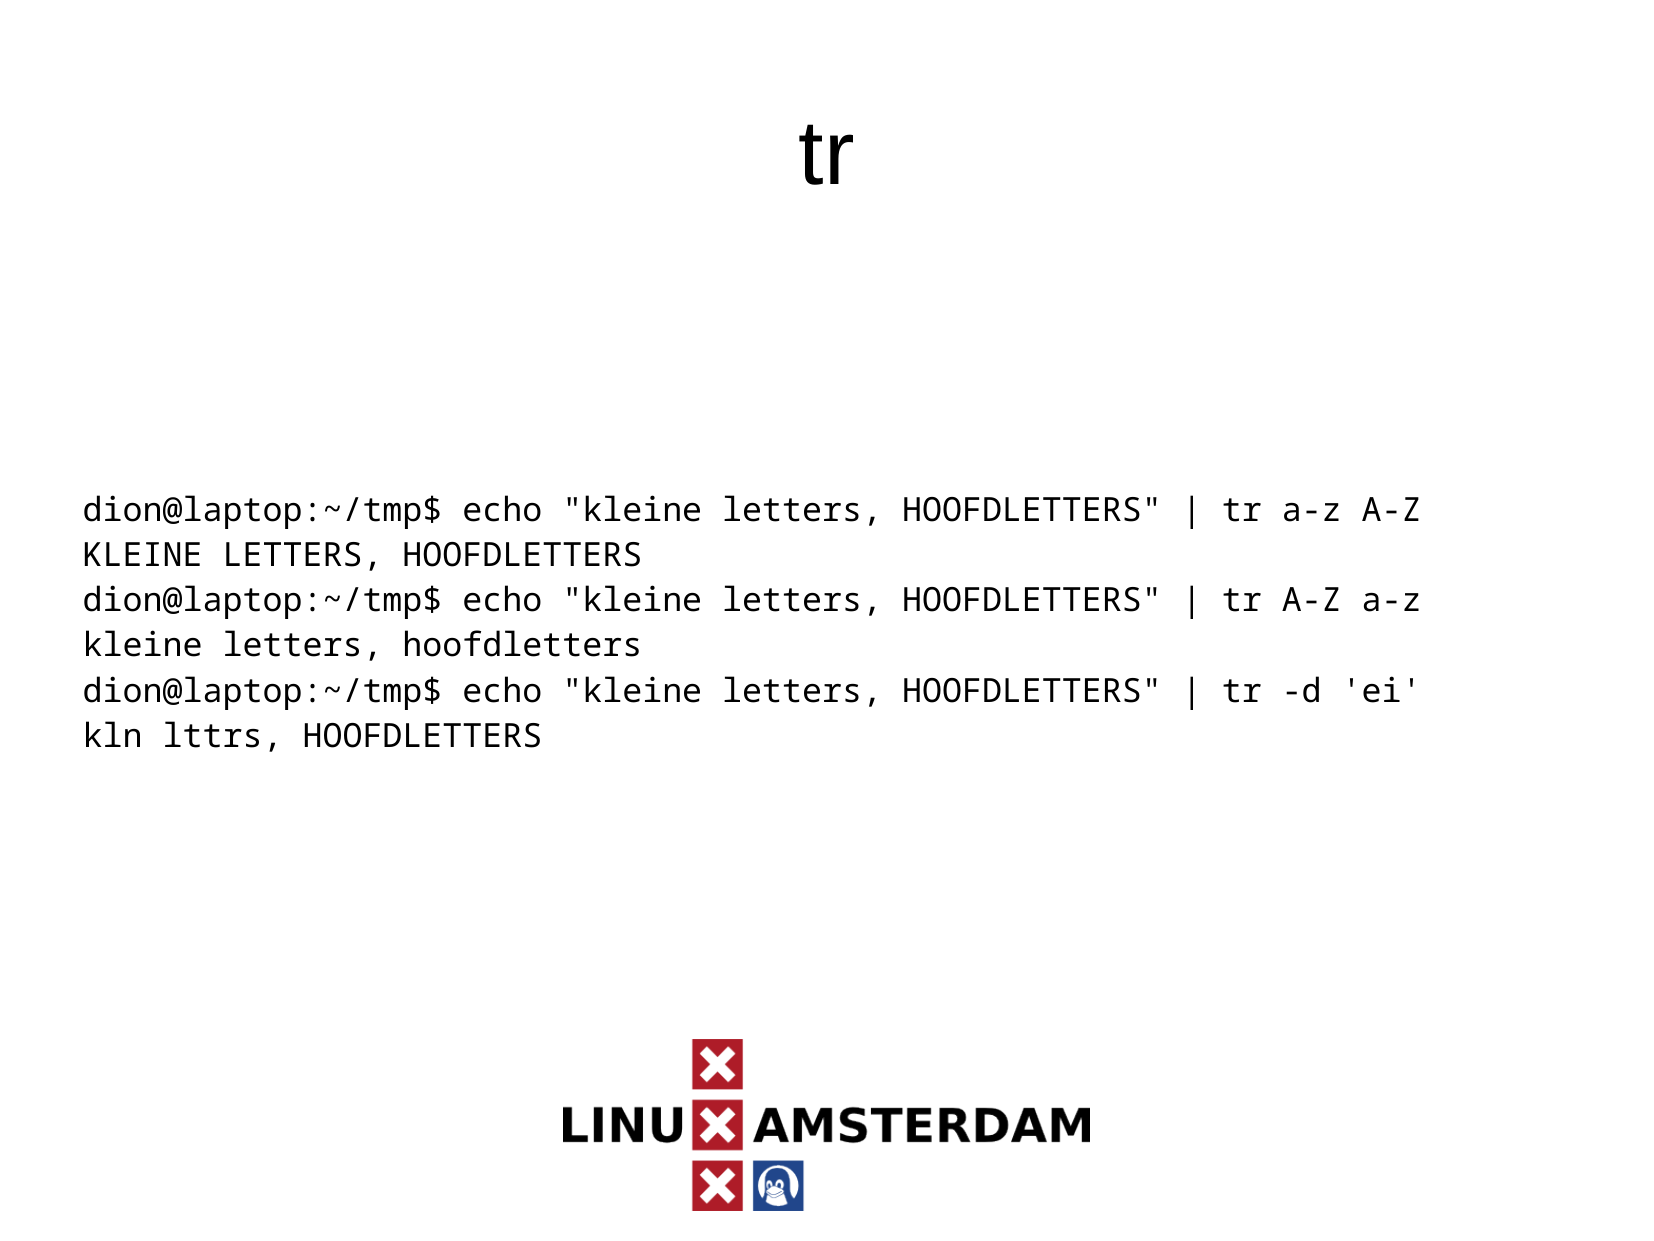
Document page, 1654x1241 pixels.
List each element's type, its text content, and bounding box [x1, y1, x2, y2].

picture [563, 1039, 1090, 1211]
subtitle dion@laptop:~/tmp$ echo "kleine letters, HOOFDLETTERS" | tr a-z A-Z KLEINE LETTERS, HOOFDLETTERS dion@laptop:~/tmp$ echo "kleine letters, HOOFDLETTERS" | tr A-Z a-z kleine letters, hoofdletters dion@laptop:~/tmp$ echo "kleine letters, HOOFDLETTERS" | tr -d 'ei' kln lttrs, HOOFDLETTERS [82, 290, 1571, 1010]
title tr [82, 49, 1571, 257]
